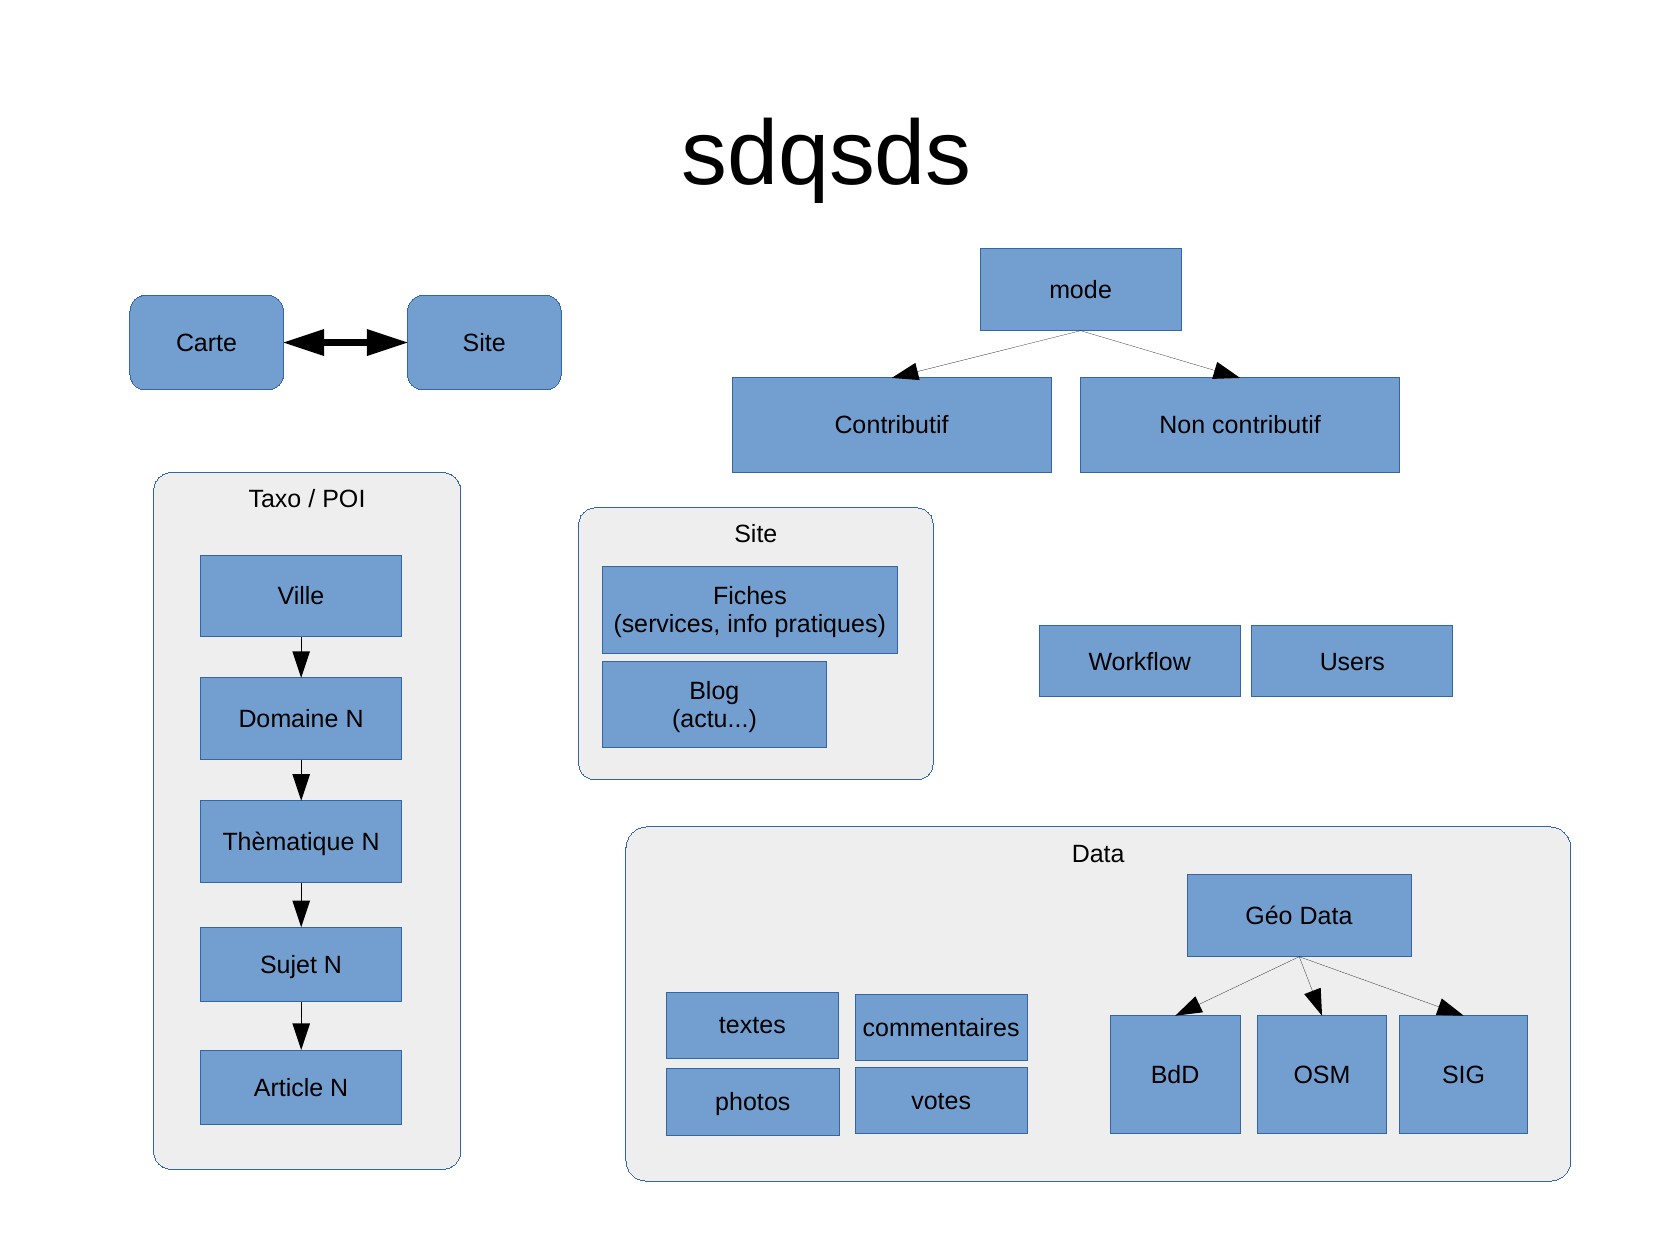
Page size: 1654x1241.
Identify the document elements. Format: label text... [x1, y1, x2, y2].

text_box BdD [1110, 1015, 1241, 1134]
text_box Users [1251, 625, 1453, 697]
text_box votes [855, 1067, 1028, 1134]
text_box commentaires [855, 994, 1028, 1061]
text_box Taxo / POI [153, 472, 461, 1170]
text_box SIG [1399, 1015, 1528, 1134]
title sdqsds [82, 49, 1571, 257]
text_box Site [578, 507, 934, 780]
text_box Non contributif [1080, 377, 1400, 473]
text_box OSM [1257, 1015, 1387, 1134]
text_box textes [666, 992, 839, 1059]
text_box Contributif [732, 377, 1052, 473]
text_box Workflow [1039, 625, 1241, 697]
text_box Géo Data [1187, 874, 1412, 957]
text_box Article N [200, 1050, 402, 1125]
text_box Carte [129, 295, 284, 390]
text_box photos [666, 1068, 840, 1136]
text_box Ville [200, 555, 402, 637]
text_box Data [625, 826, 1571, 1182]
text_box Thèmatique N [200, 800, 402, 883]
text_box Domaine N [200, 677, 402, 760]
text_box Site [407, 295, 562, 390]
text_box Sujet N [200, 927, 402, 1002]
text_box mode [980, 248, 1182, 331]
text_box Fiches (services, info pratiques) [602, 566, 898, 654]
text_box Blog (actu...) [602, 661, 827, 748]
